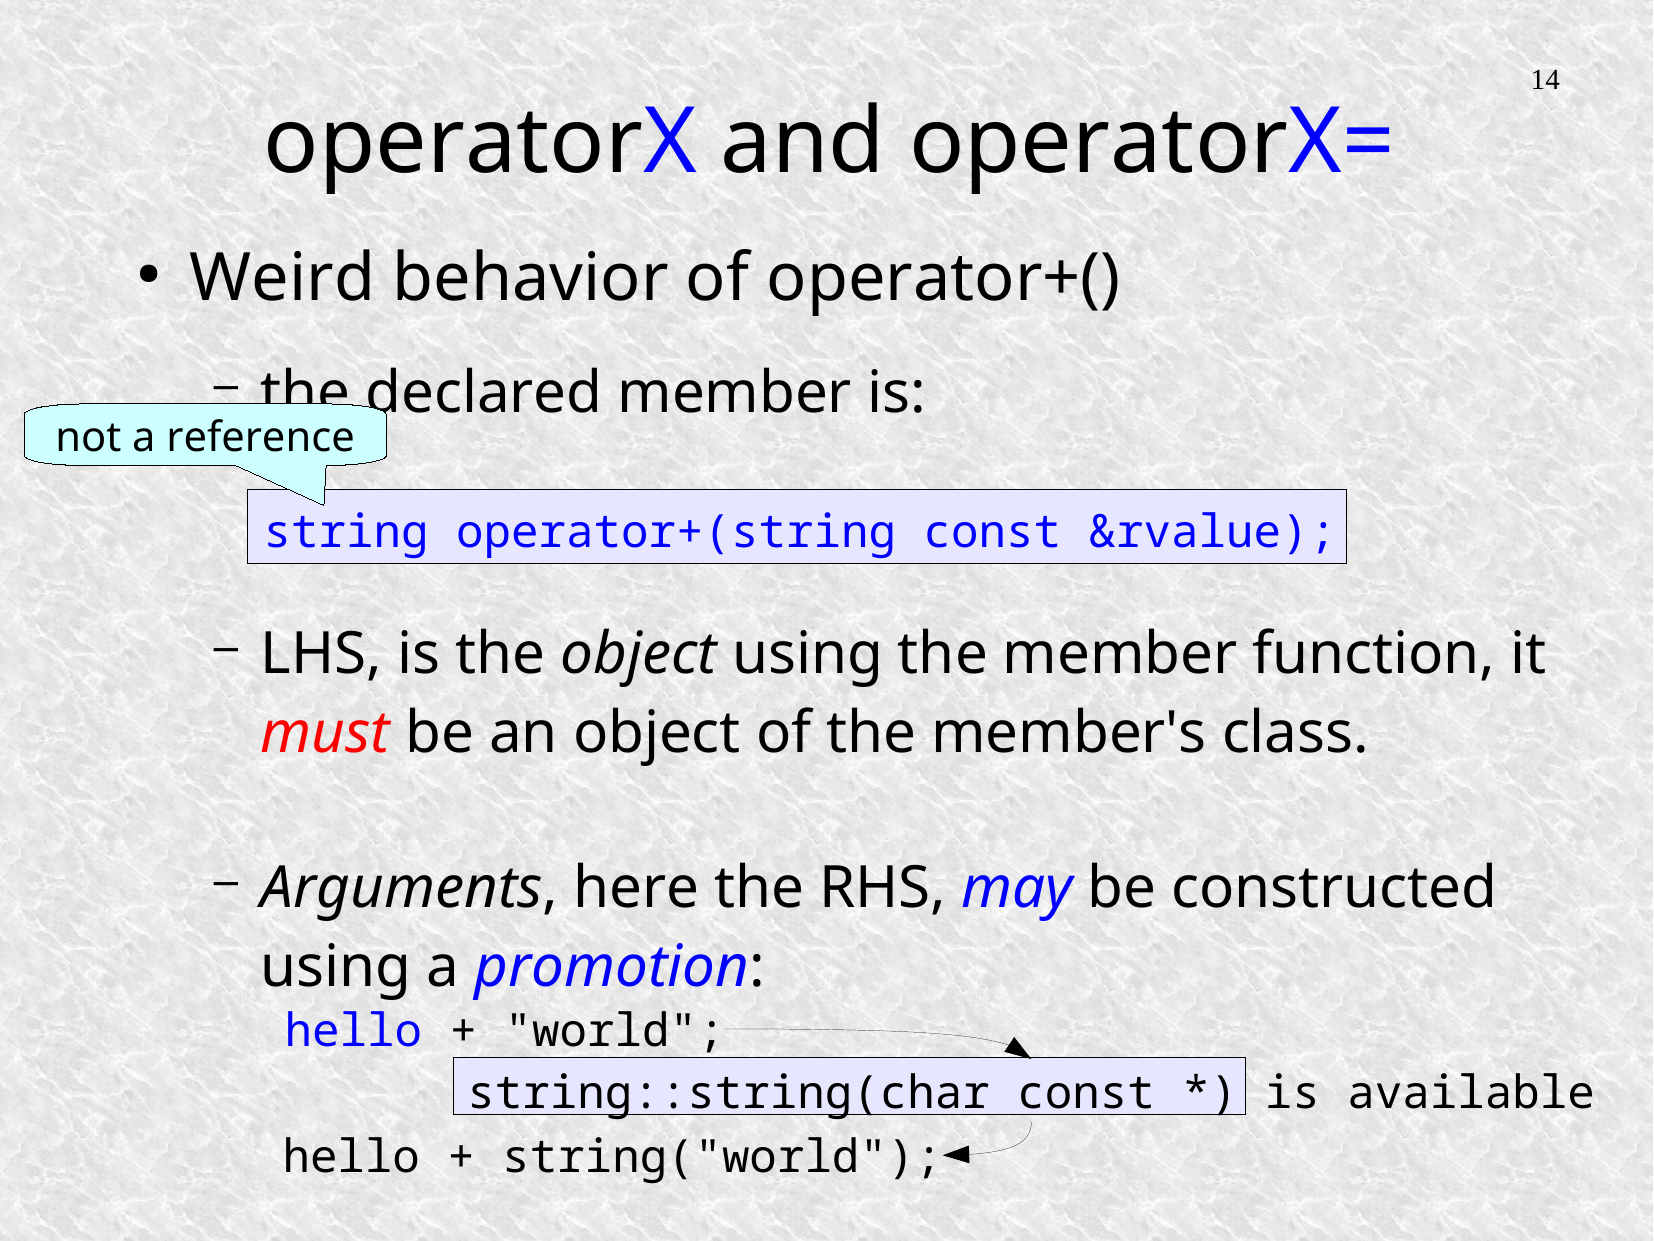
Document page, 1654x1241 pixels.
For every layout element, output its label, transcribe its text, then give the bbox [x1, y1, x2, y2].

text_box [453, 1057, 1027, 1115]
text_box hello + string("world"); [282, 1123, 943, 1180]
text_box string operator+(string const &rvalue); [263, 498, 1337, 554]
text_box not a reference [24, 403, 387, 506]
text_box string::string(char const *) is available [467, 1059, 1596, 1115]
picture [0, 0, 1654, 1241]
title operatorX and operatorX= [123, 33, 1536, 229]
text_box hello + "world"; [284, 997, 725, 1053]
list Weird behavior of operator+() the declared member is: LHS, is the object using the member function, it must be an object of the member's class. Arguments, here the RHS, may be constructed using a promotion: [119, 229, 1572, 1012]
